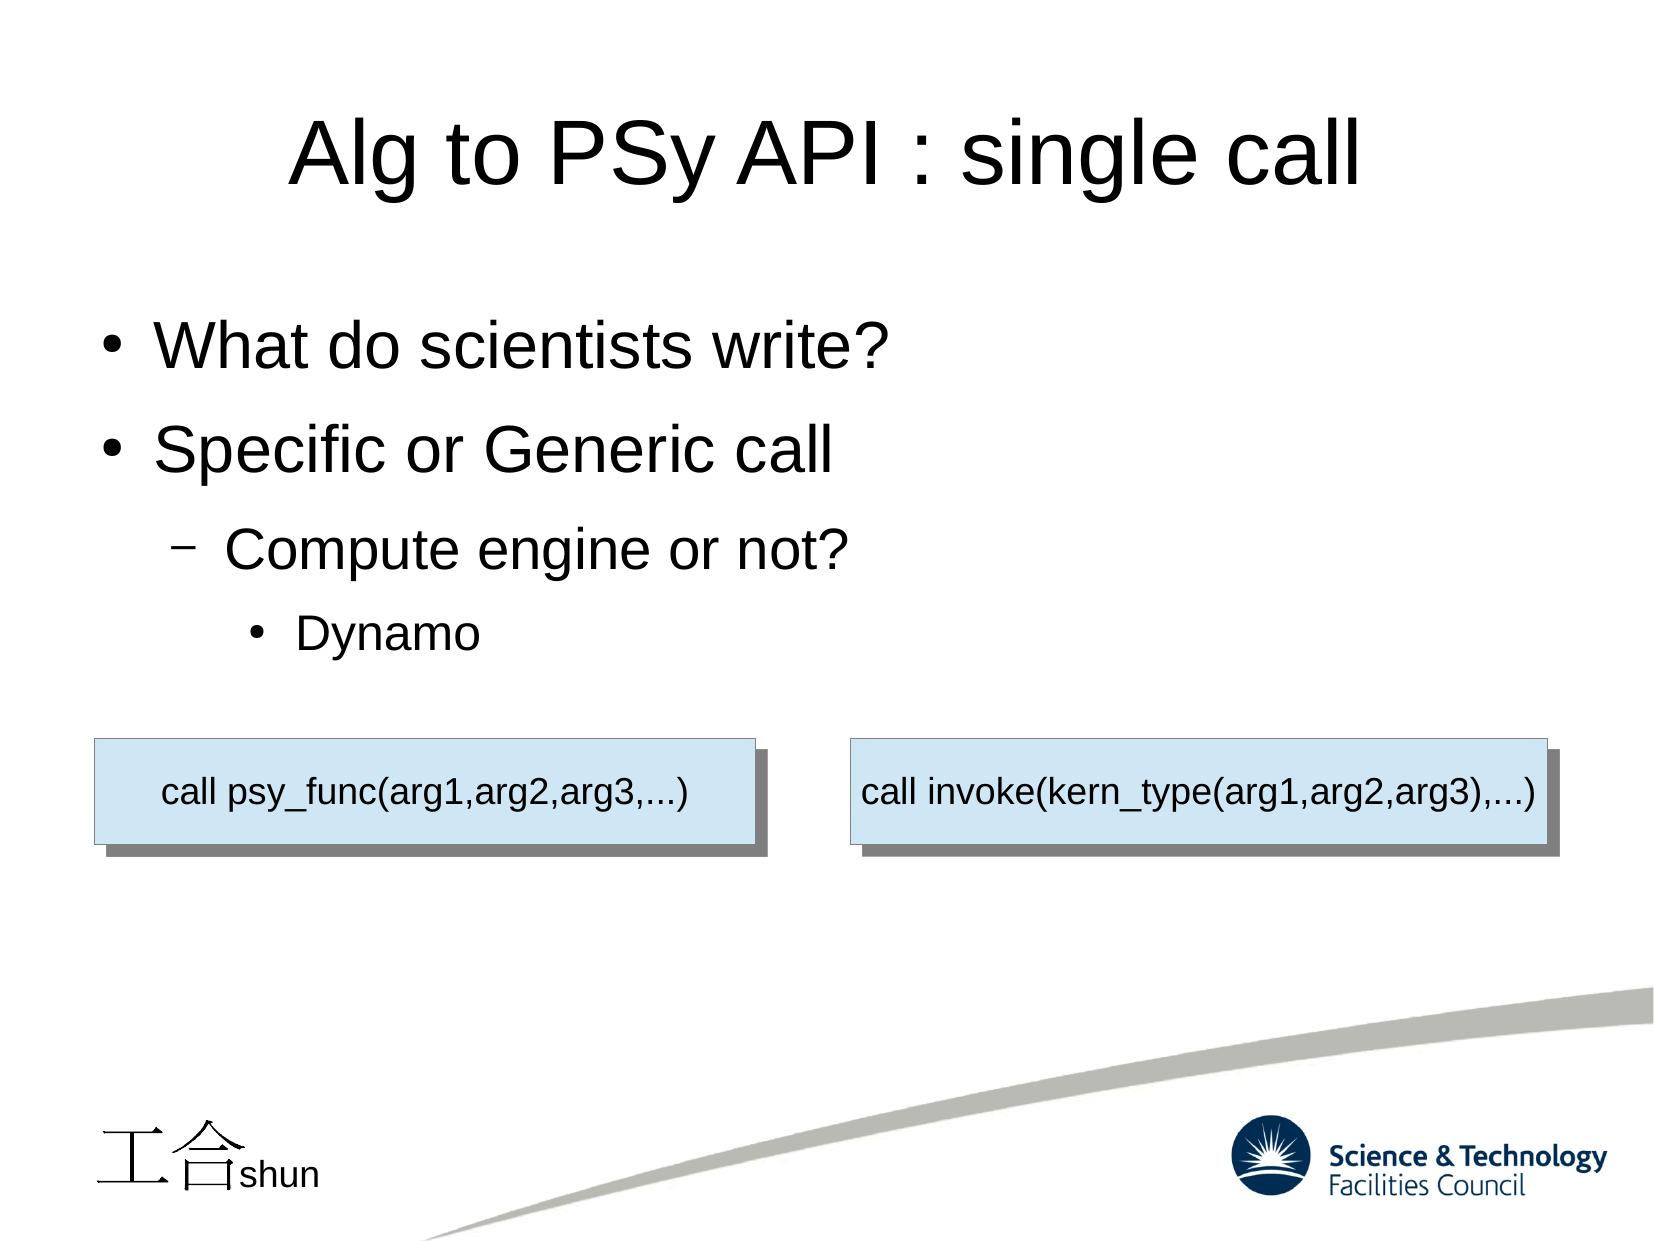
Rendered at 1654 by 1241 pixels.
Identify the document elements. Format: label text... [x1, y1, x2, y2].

picture [80, 1110, 278, 1211]
list What do scientists write? Specific or Generic call Compute engine or not? Dynamo [82, 307, 1538, 680]
title Alg to PSy API : single call [82, 49, 1571, 257]
picture [410, 986, 1654, 1241]
text_box call invoke(kern_type(arg1,arg2,arg3),...) [850, 738, 1548, 845]
text_box call psy_func(arg1,arg2,arg3,...) [94, 738, 756, 845]
